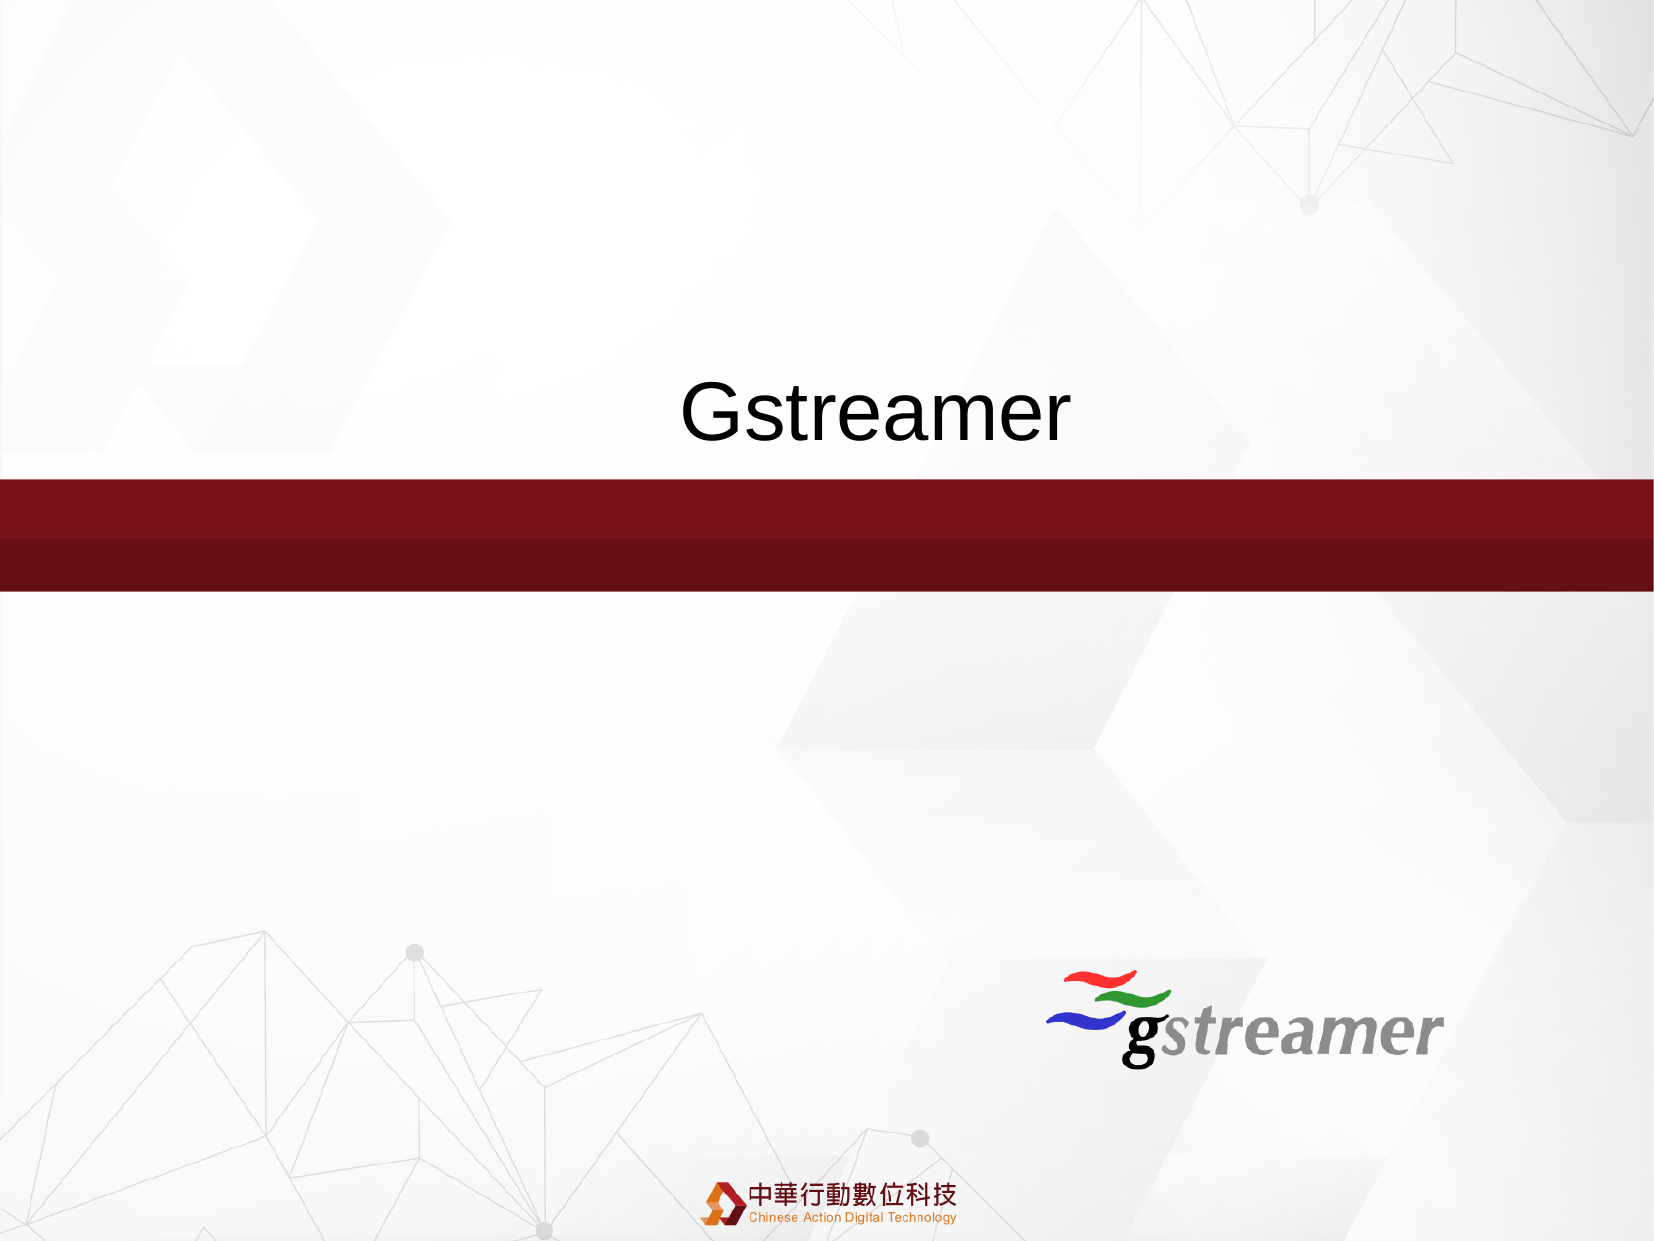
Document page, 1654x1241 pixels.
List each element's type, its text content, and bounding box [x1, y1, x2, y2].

title Gstreamer [131, 308, 1621, 516]
picture [0, 0, 1654, 1241]
